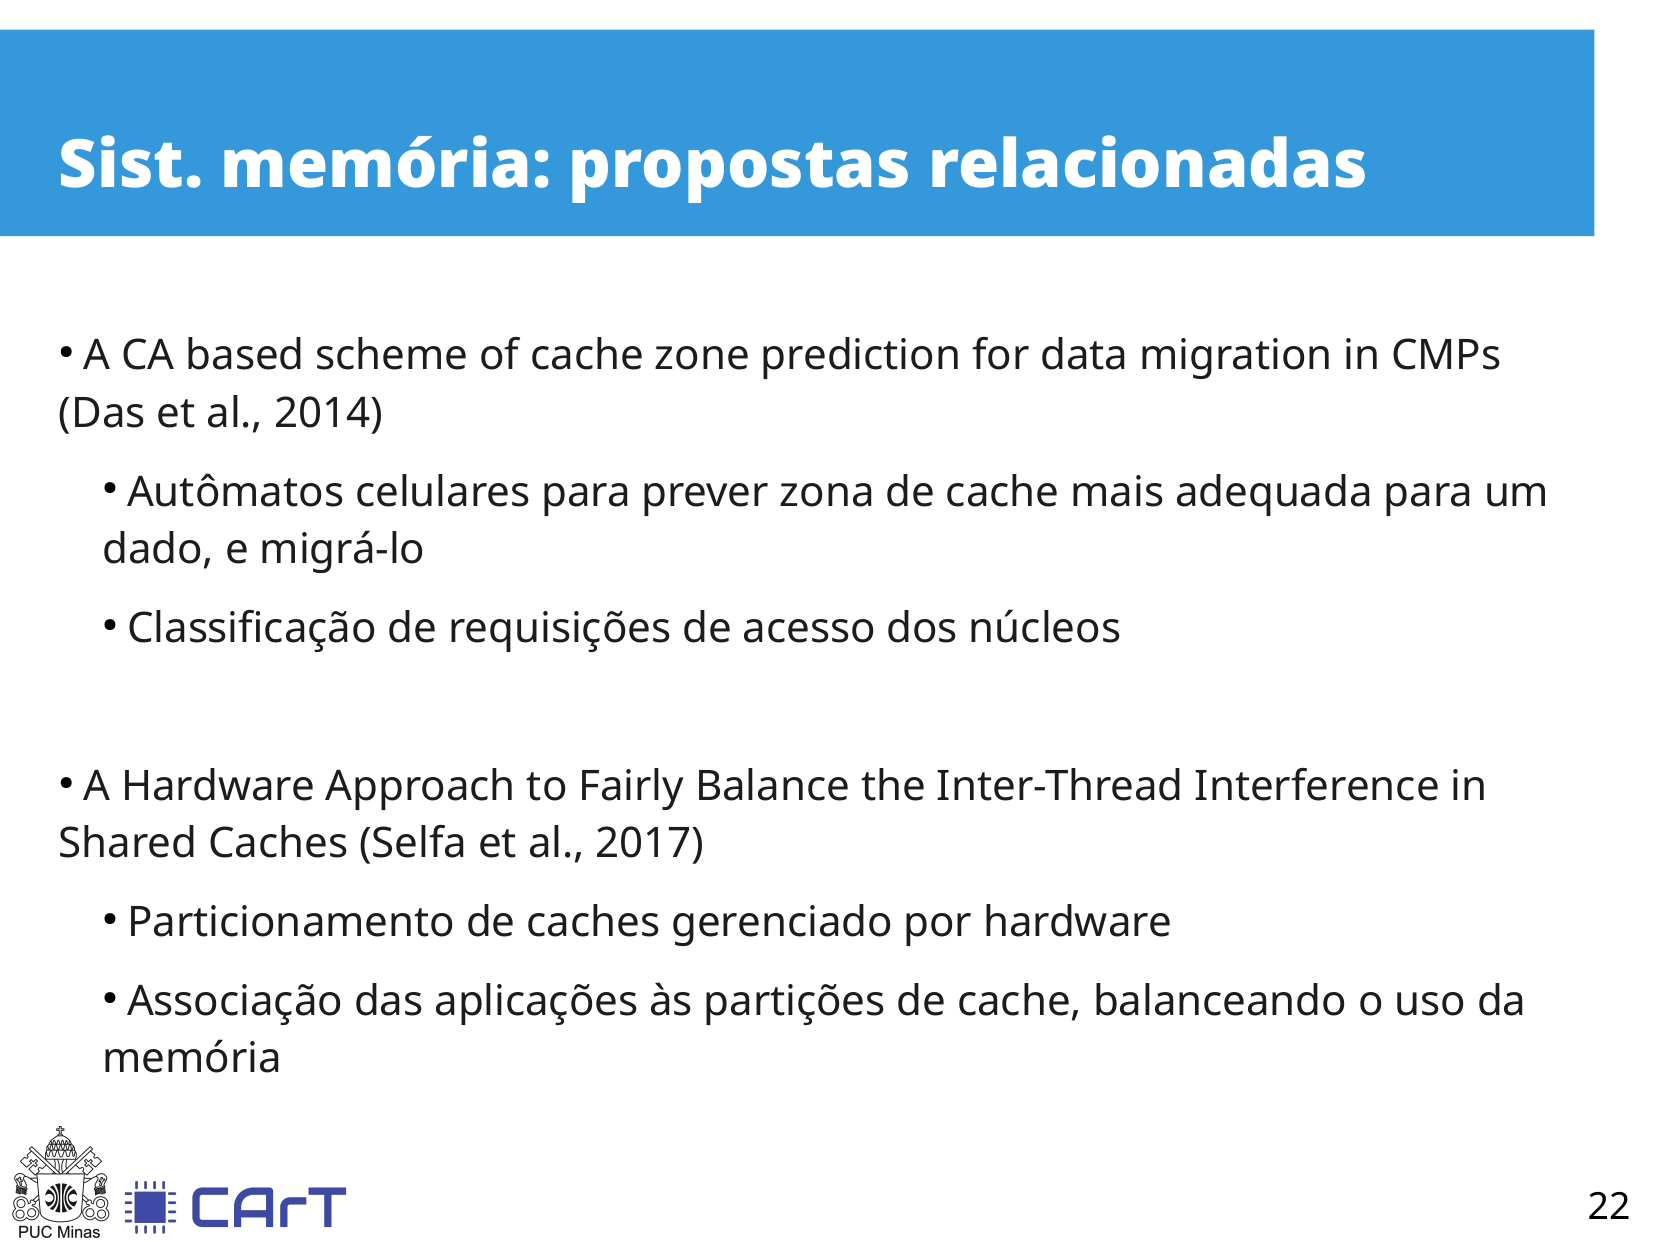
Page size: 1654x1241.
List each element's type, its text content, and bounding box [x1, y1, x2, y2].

list A CA based scheme of cache zone prediction for data migration in CMPs (Das et al., 2014) Autômatos celulares para prever zona de cache mais adequada para um dado, e migrá-lo Classificação de requisições de acesso dos núcleos A Hardware Approach to Fairly Balance the Inter-Thread Interference in Shared Caches (Selfa et al., 2017) Particionamento de caches gerenciado por hardware Associação das aplicações às partições de cache, balanceando o uso da memória [59, 324, 1565, 1093]
picture [0, 1126, 119, 1241]
title Sist. memória: propostas relacionadas [59, 59, 1595, 207]
picture [124, 1181, 347, 1235]
